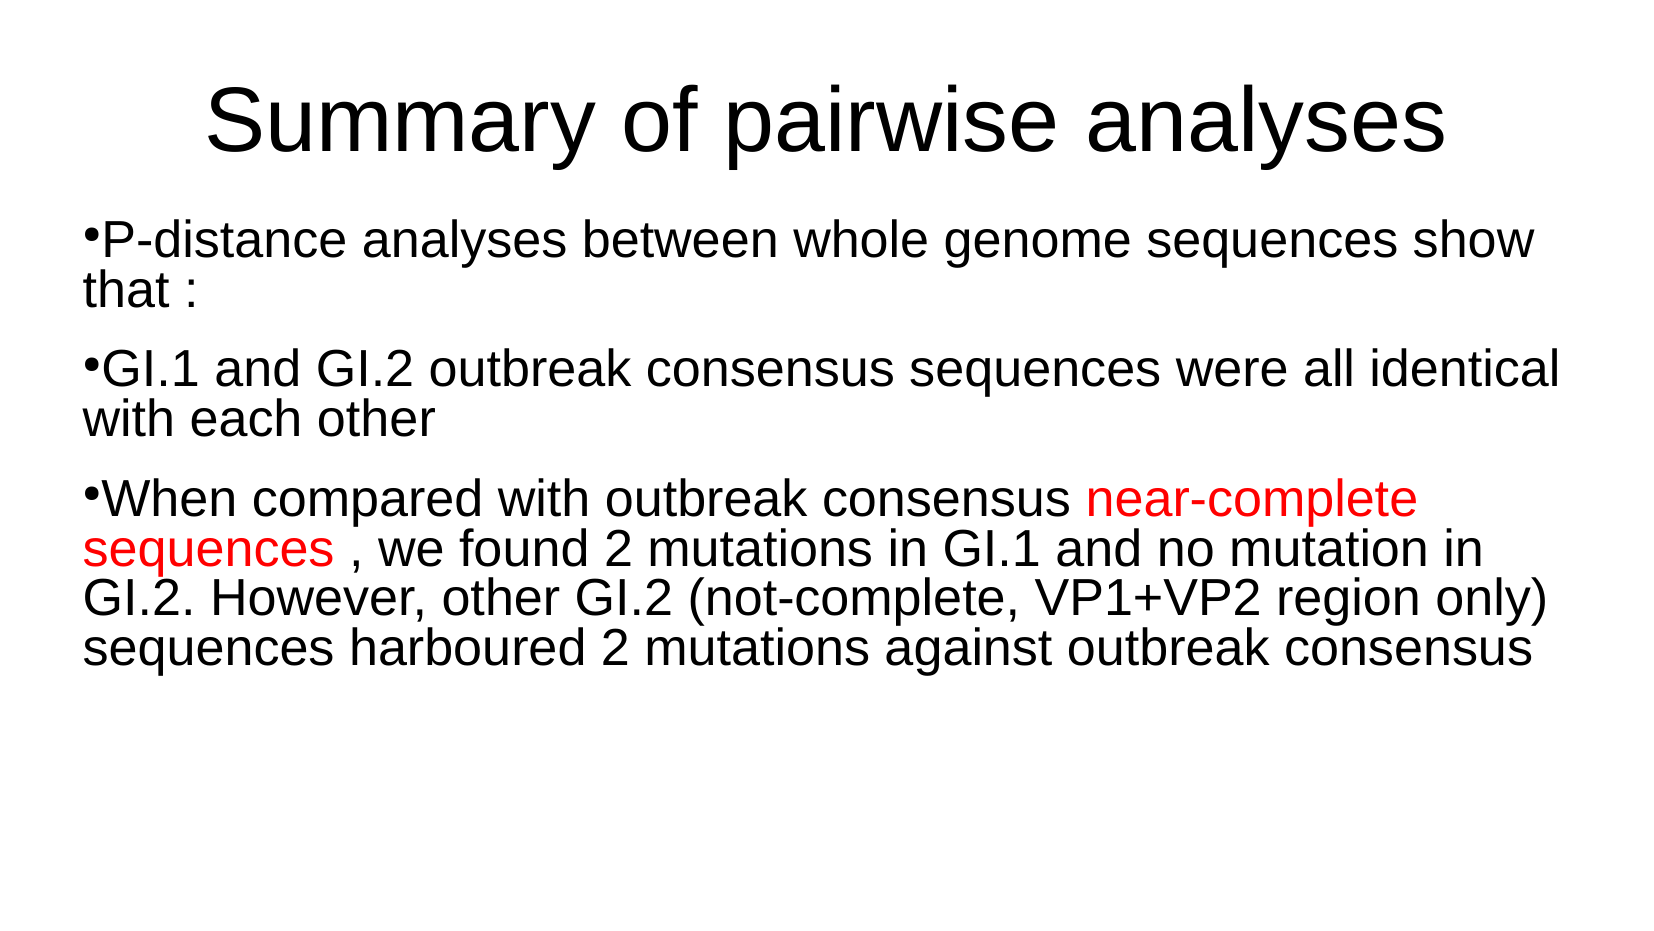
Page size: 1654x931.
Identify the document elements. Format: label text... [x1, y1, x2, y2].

title Summary of pairwise analyses [82, 37, 1571, 193]
list P-distance analyses between whole genome sequences show that : GI.1 and GI.2 outbreak consensus sequences were all identical with each other When compared with outbreak consensus near-complete sequences , we found 2 mutations in GI.1 and no mutation in GI.2. However, other GI.2 (not-complete, VP1+VP2 region only) sequences harboured 2 mutations against outbreak consensus [82, 217, 1571, 758]
